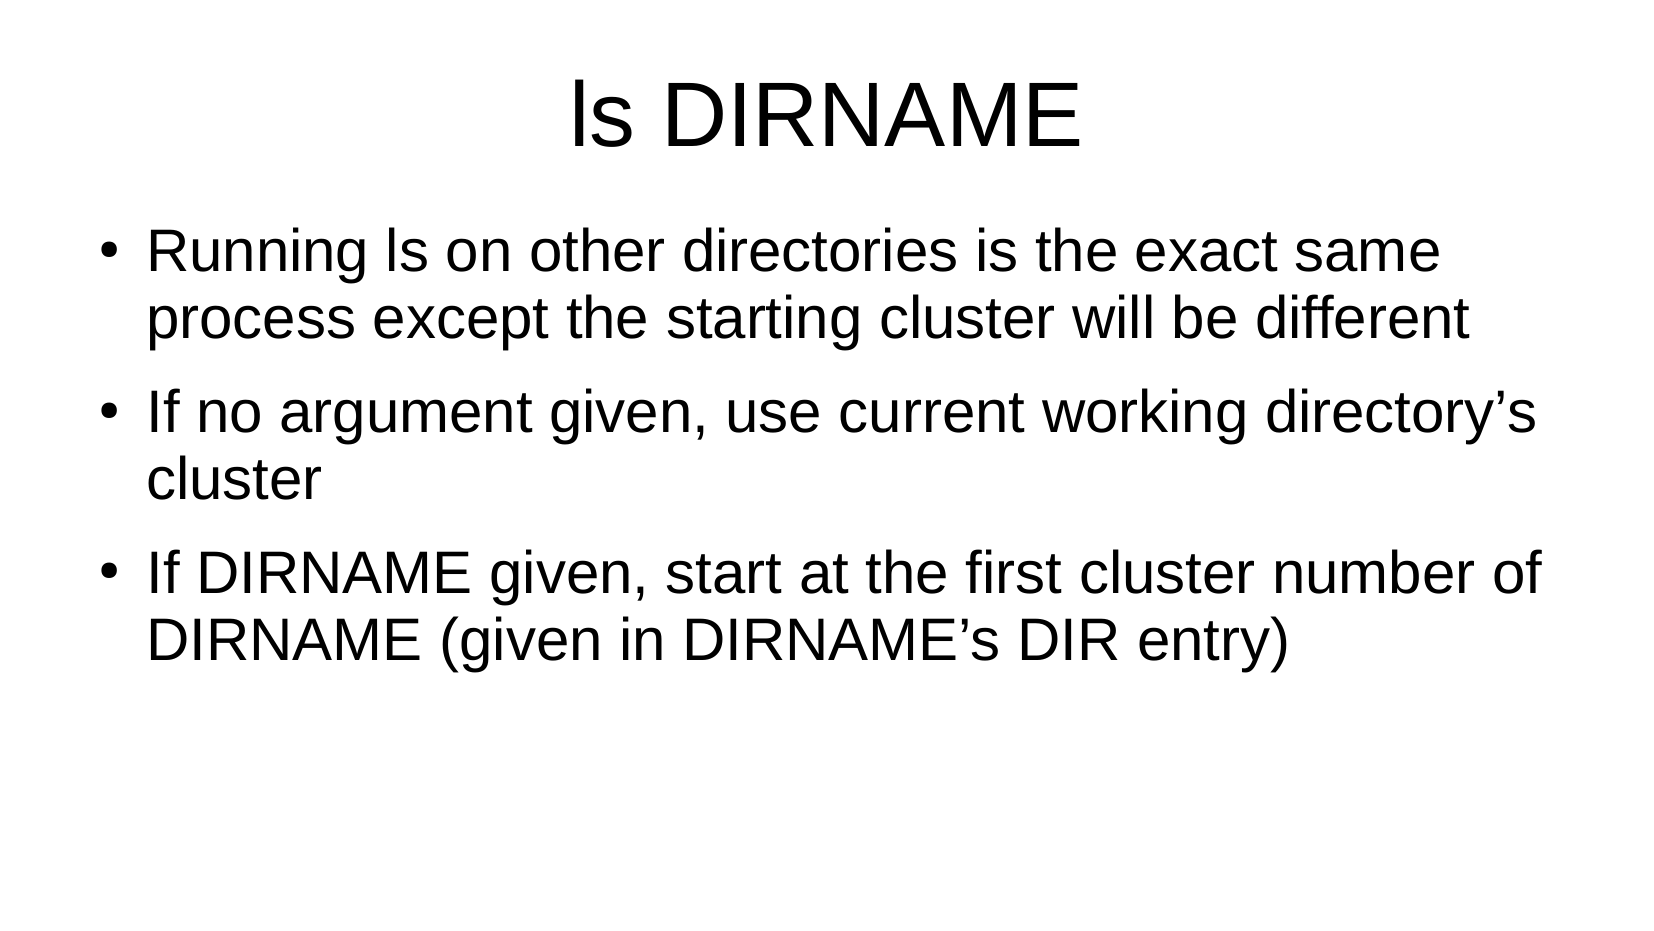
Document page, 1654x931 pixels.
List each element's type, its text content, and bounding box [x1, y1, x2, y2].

list Running ls on other directories is the exact same process except the starting cluster will be different If no argument given, use current working directory’s cluster If DIRNAME given, start at the first cluster number of DIRNAME (given in DIRNAME’s DIR entry) [82, 217, 1571, 758]
title ls DIRNAME [82, 37, 1571, 193]
